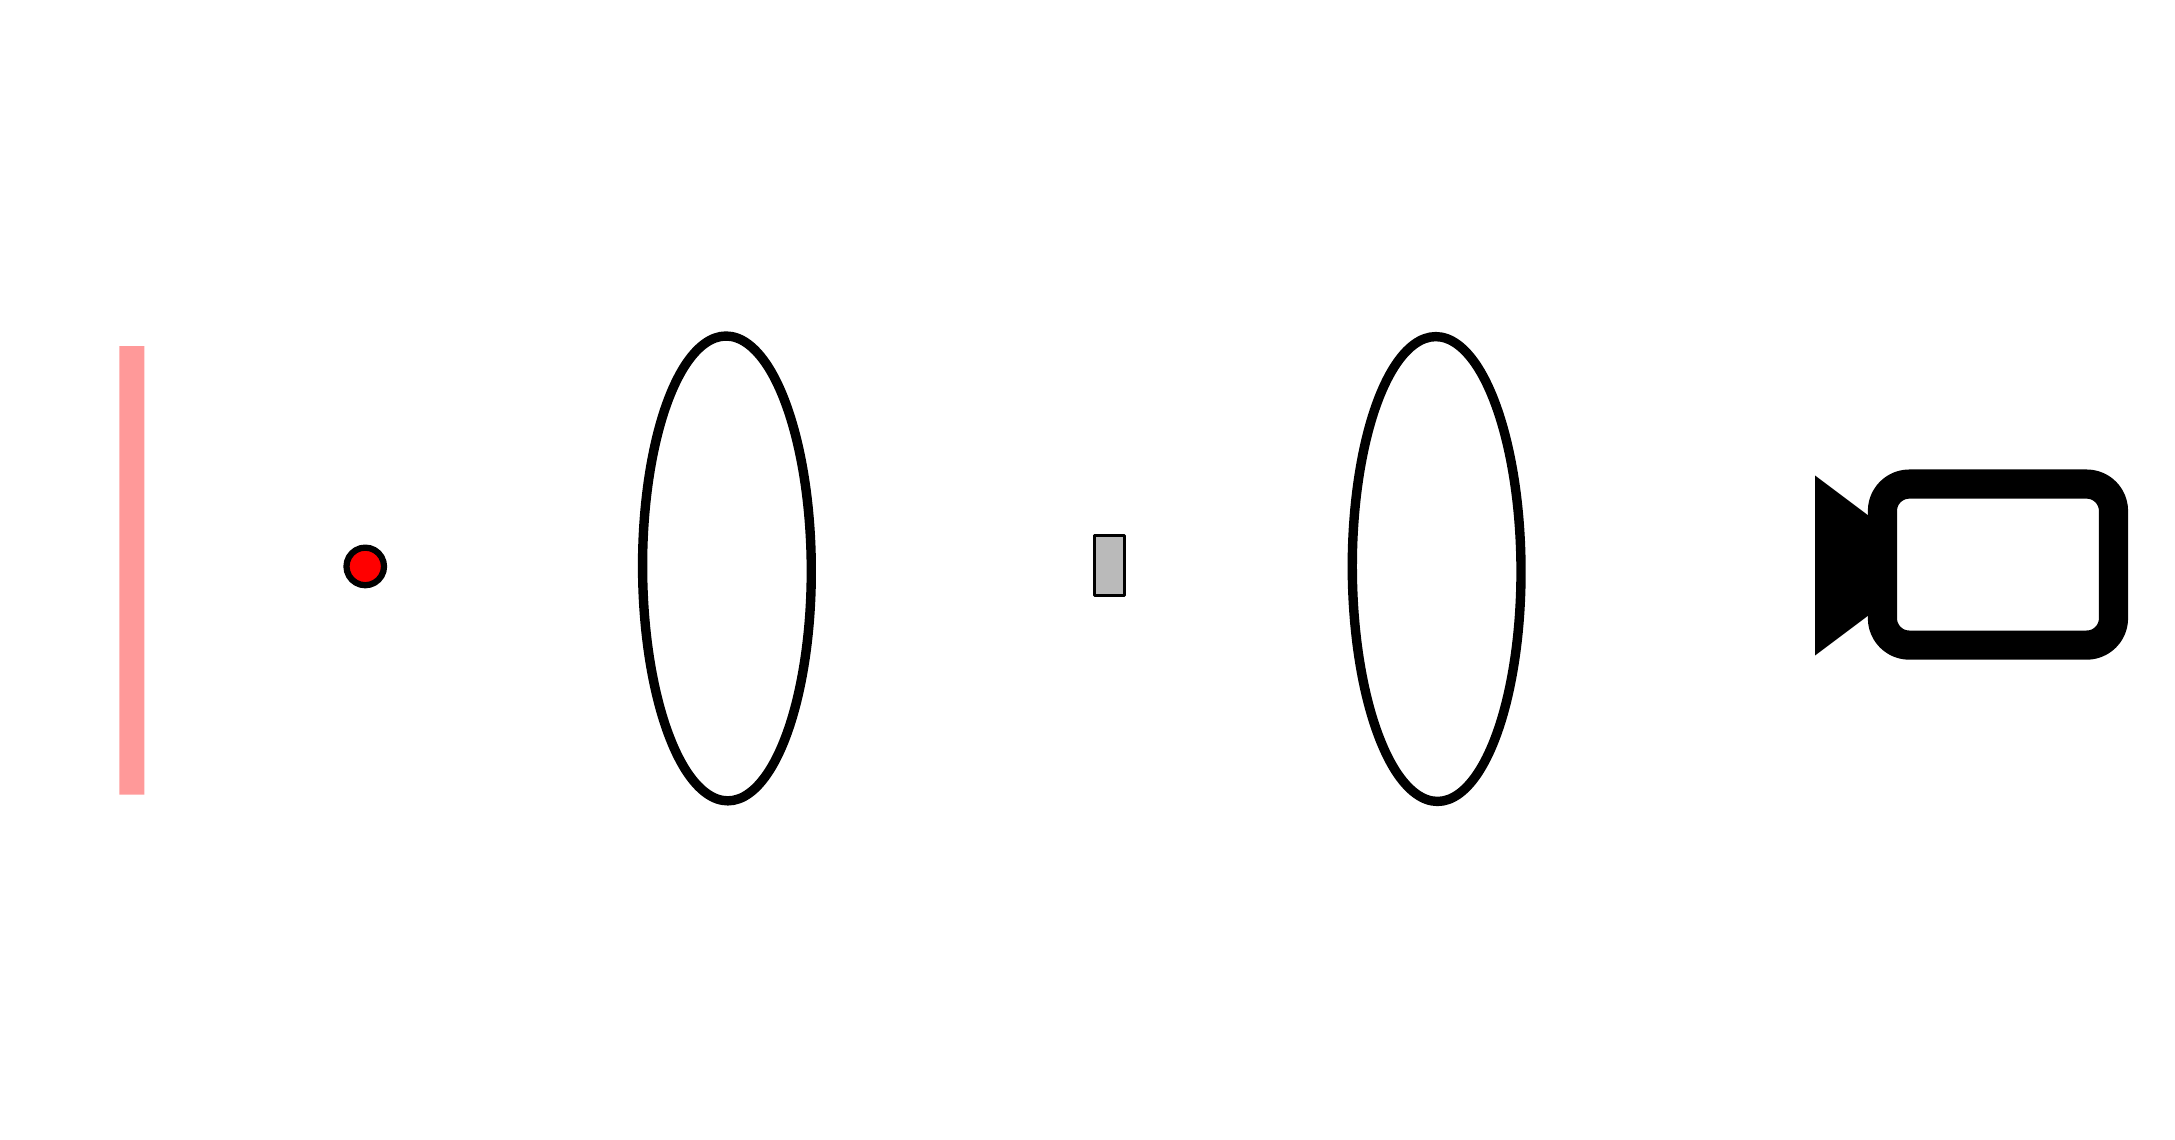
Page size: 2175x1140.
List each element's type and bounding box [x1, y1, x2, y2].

text_box [346, 547, 385, 586]
text_box [1352, 336, 1522, 802]
text_box [1815, 475, 1876, 656]
text_box [1094, 535, 1125, 596]
text_box [642, 336, 812, 801]
text_box [1882, 484, 2114, 646]
